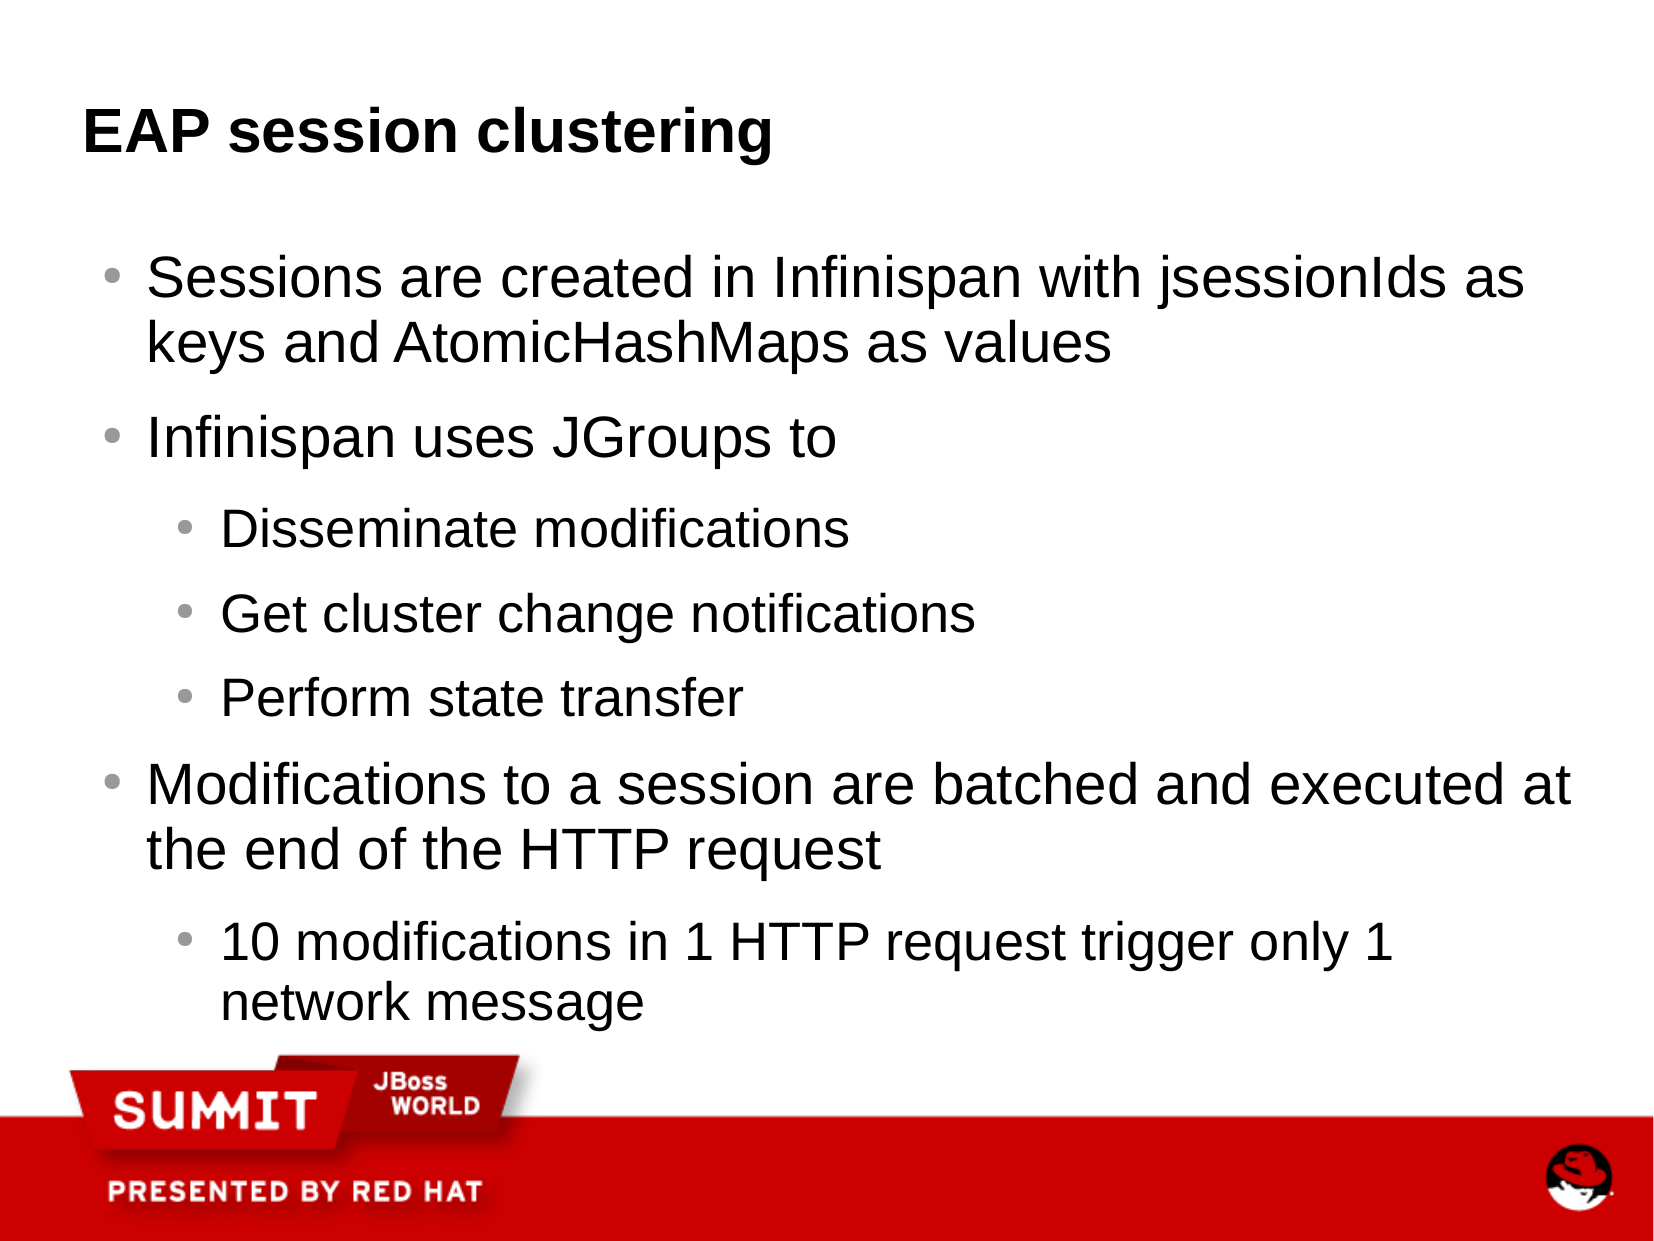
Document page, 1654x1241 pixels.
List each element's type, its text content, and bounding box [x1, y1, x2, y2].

list Sessions are created in Infinispan with jsessionIds as keys and AtomicHashMaps as values Infinispan uses JGroups to Disseminate modifications Get cluster change notifications Perform state transfer Modifications to a session are batched and executed at the end of the HTTP request 10 modifications in 1 HTTP request trigger only 1 network message [86, 244, 1576, 1039]
title EAP session clustering [82, 37, 1571, 226]
picture [0, 1043, 1654, 1241]
